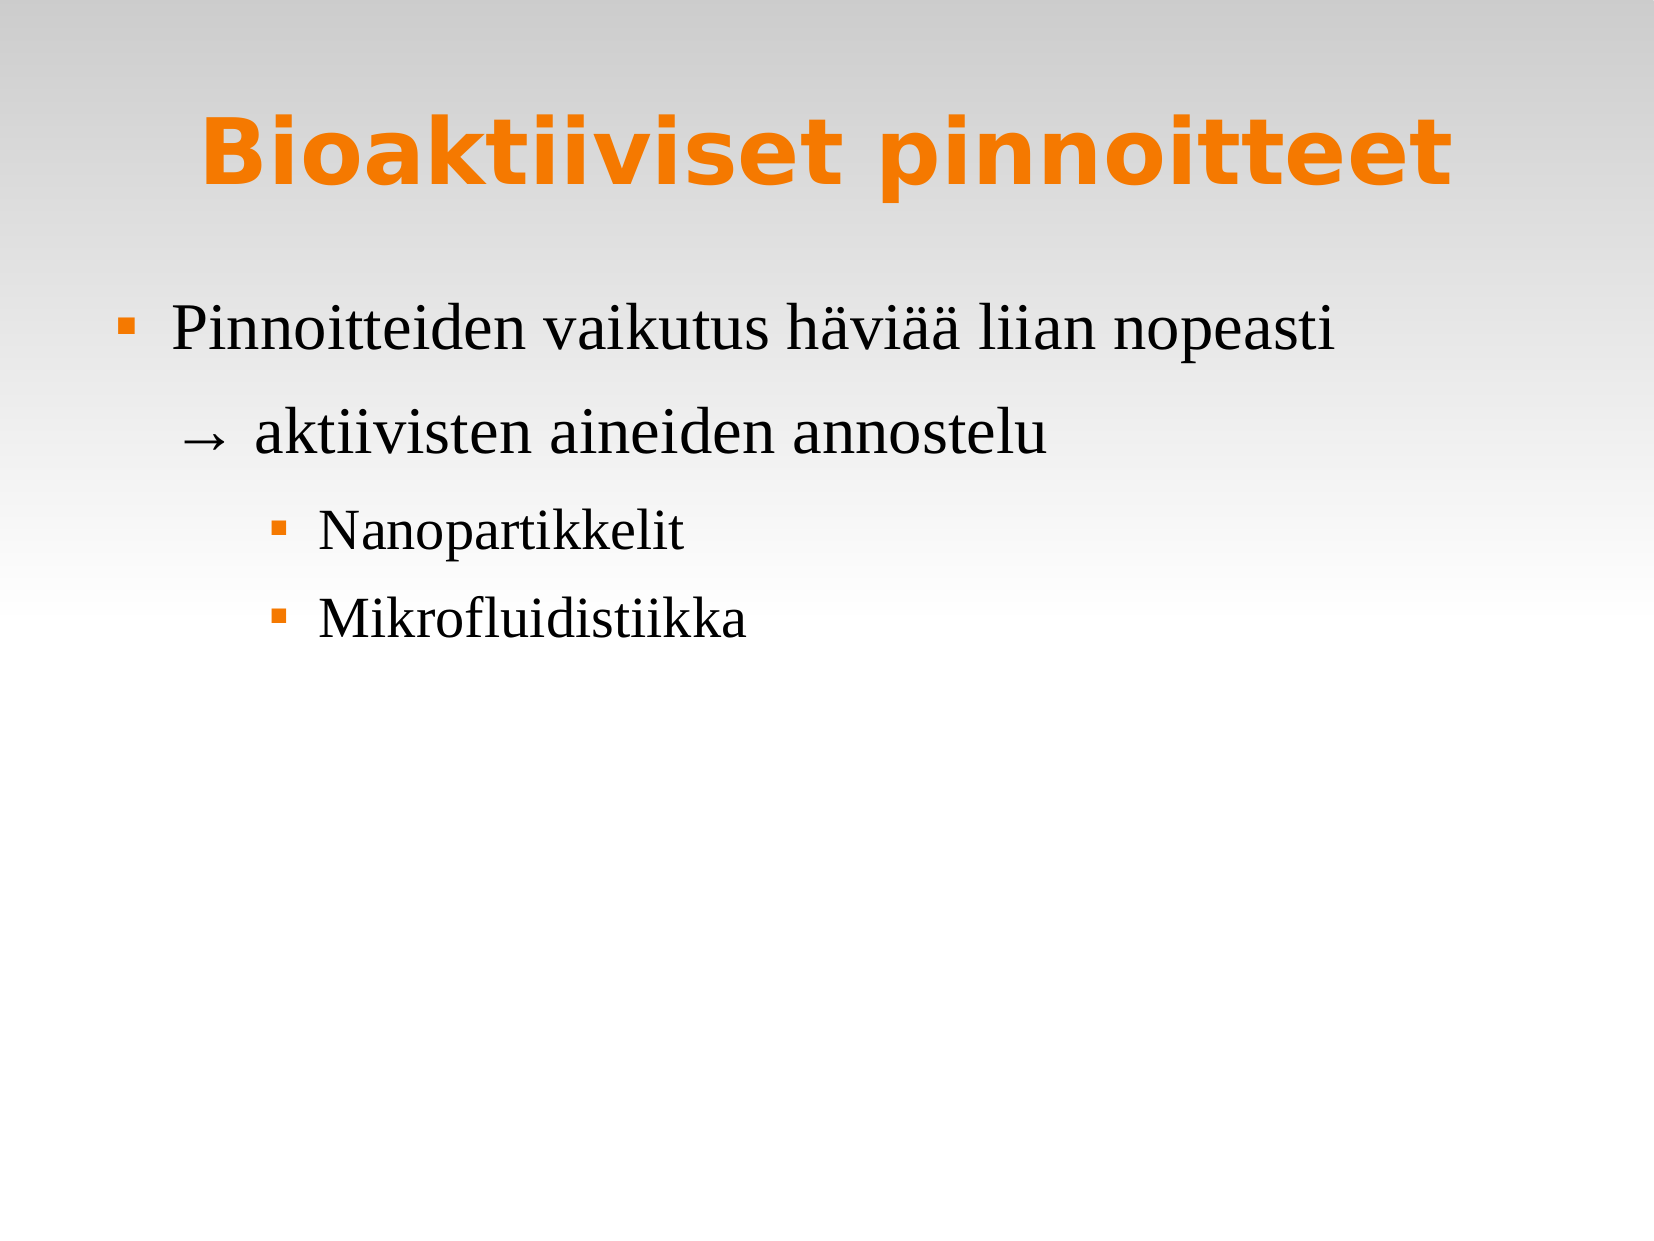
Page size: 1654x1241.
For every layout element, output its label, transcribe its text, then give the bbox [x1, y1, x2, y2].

list Pinnoitteiden vaikutus häviää liian nopeasti → aktiivisten aineiden annostelu Nanopartikkelit Mikrofluidistiikka [82, 290, 1571, 1094]
title Bioaktiiviset pinnoitteet [82, 56, 1571, 250]
